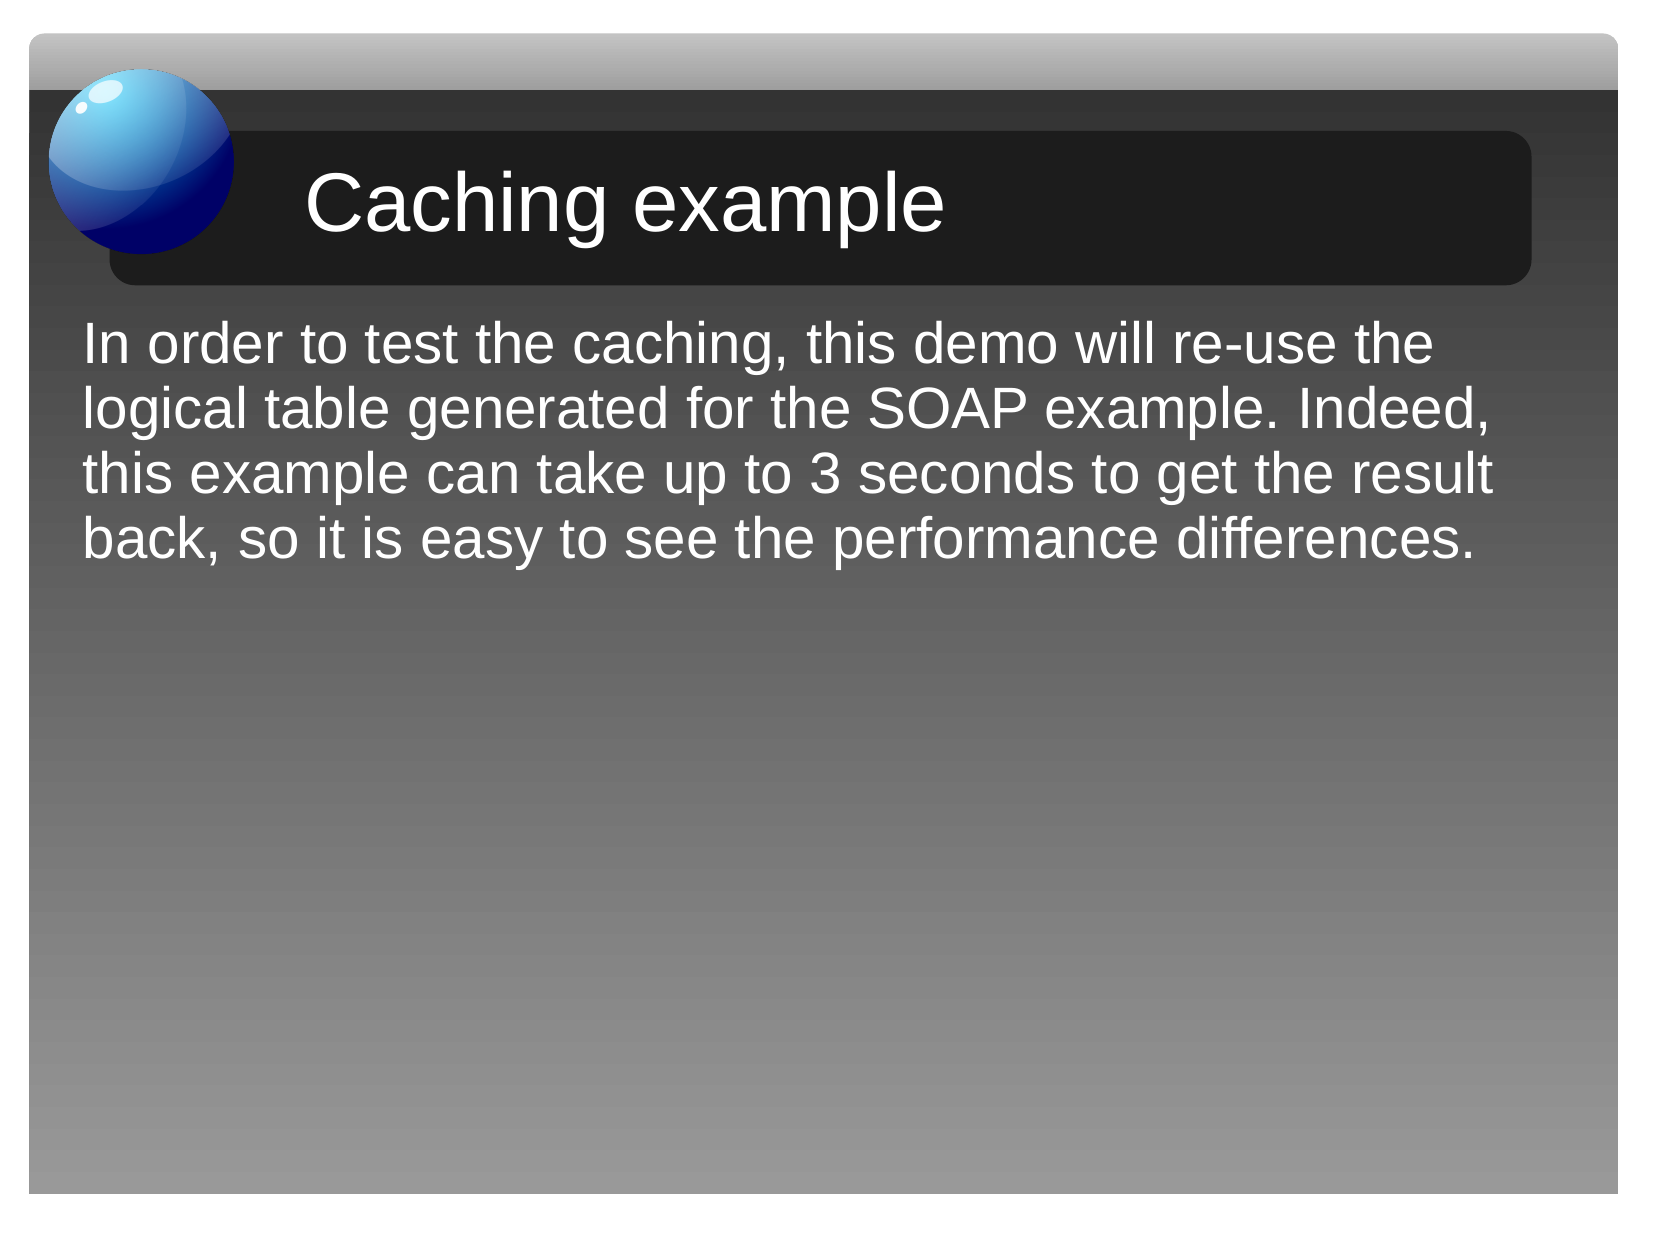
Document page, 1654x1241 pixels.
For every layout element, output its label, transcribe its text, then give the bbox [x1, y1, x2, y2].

title Caching example [82, 137, 1571, 267]
picture [29, 57, 253, 266]
list In order to test the caching, this demo will re-use the logical table generated for the SOAP example. Indeed, this example can take up to 3 seconds to get the result back, so it is easy to see the performance differences. [82, 310, 1571, 1115]
